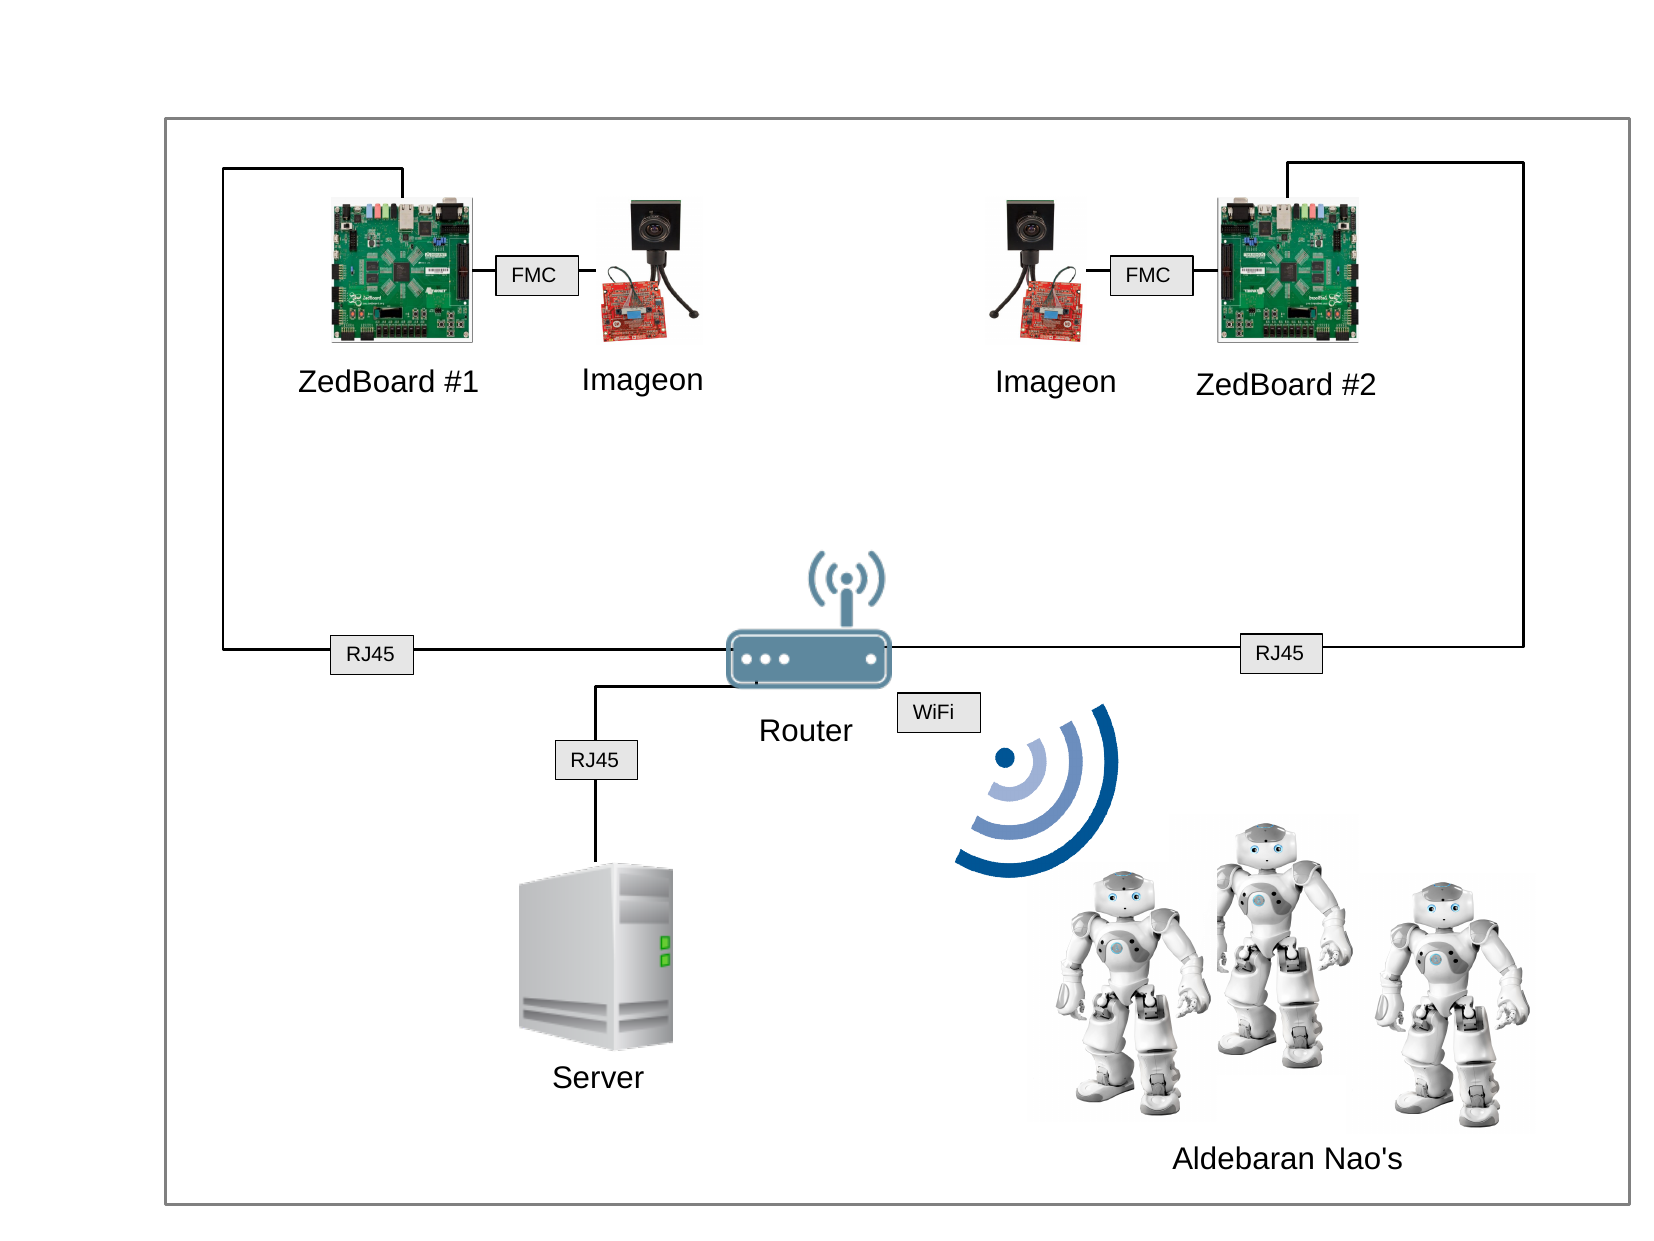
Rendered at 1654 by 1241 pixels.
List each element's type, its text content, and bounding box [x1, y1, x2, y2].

text_box ZedBoard #2 [1181, 360, 1441, 410]
text_box RJ45 [555, 740, 638, 780]
text_box [165, 118, 1630, 1205]
text_box Aldebaran Nao's [1157, 1133, 1430, 1184]
text_box WiFi [897, 693, 981, 733]
picture [331, 197, 473, 343]
text_box FMC [496, 256, 579, 296]
picture [596, 196, 703, 345]
text_box RJ45 [330, 635, 414, 675]
picture [726, 537, 892, 703]
picture [1217, 197, 1359, 343]
picture [519, 862, 673, 1052]
text_box Imageon [566, 354, 721, 404]
text_box ZedBoard #1 [283, 356, 544, 407]
picture [952, 702, 1536, 1134]
text_box Imageon [980, 356, 1146, 407]
text_box RJ45 [1240, 633, 1323, 674]
text_box Server [537, 1053, 691, 1103]
text_box Router [744, 706, 882, 756]
picture [985, 196, 1087, 345]
text_box FMC [1110, 256, 1193, 296]
